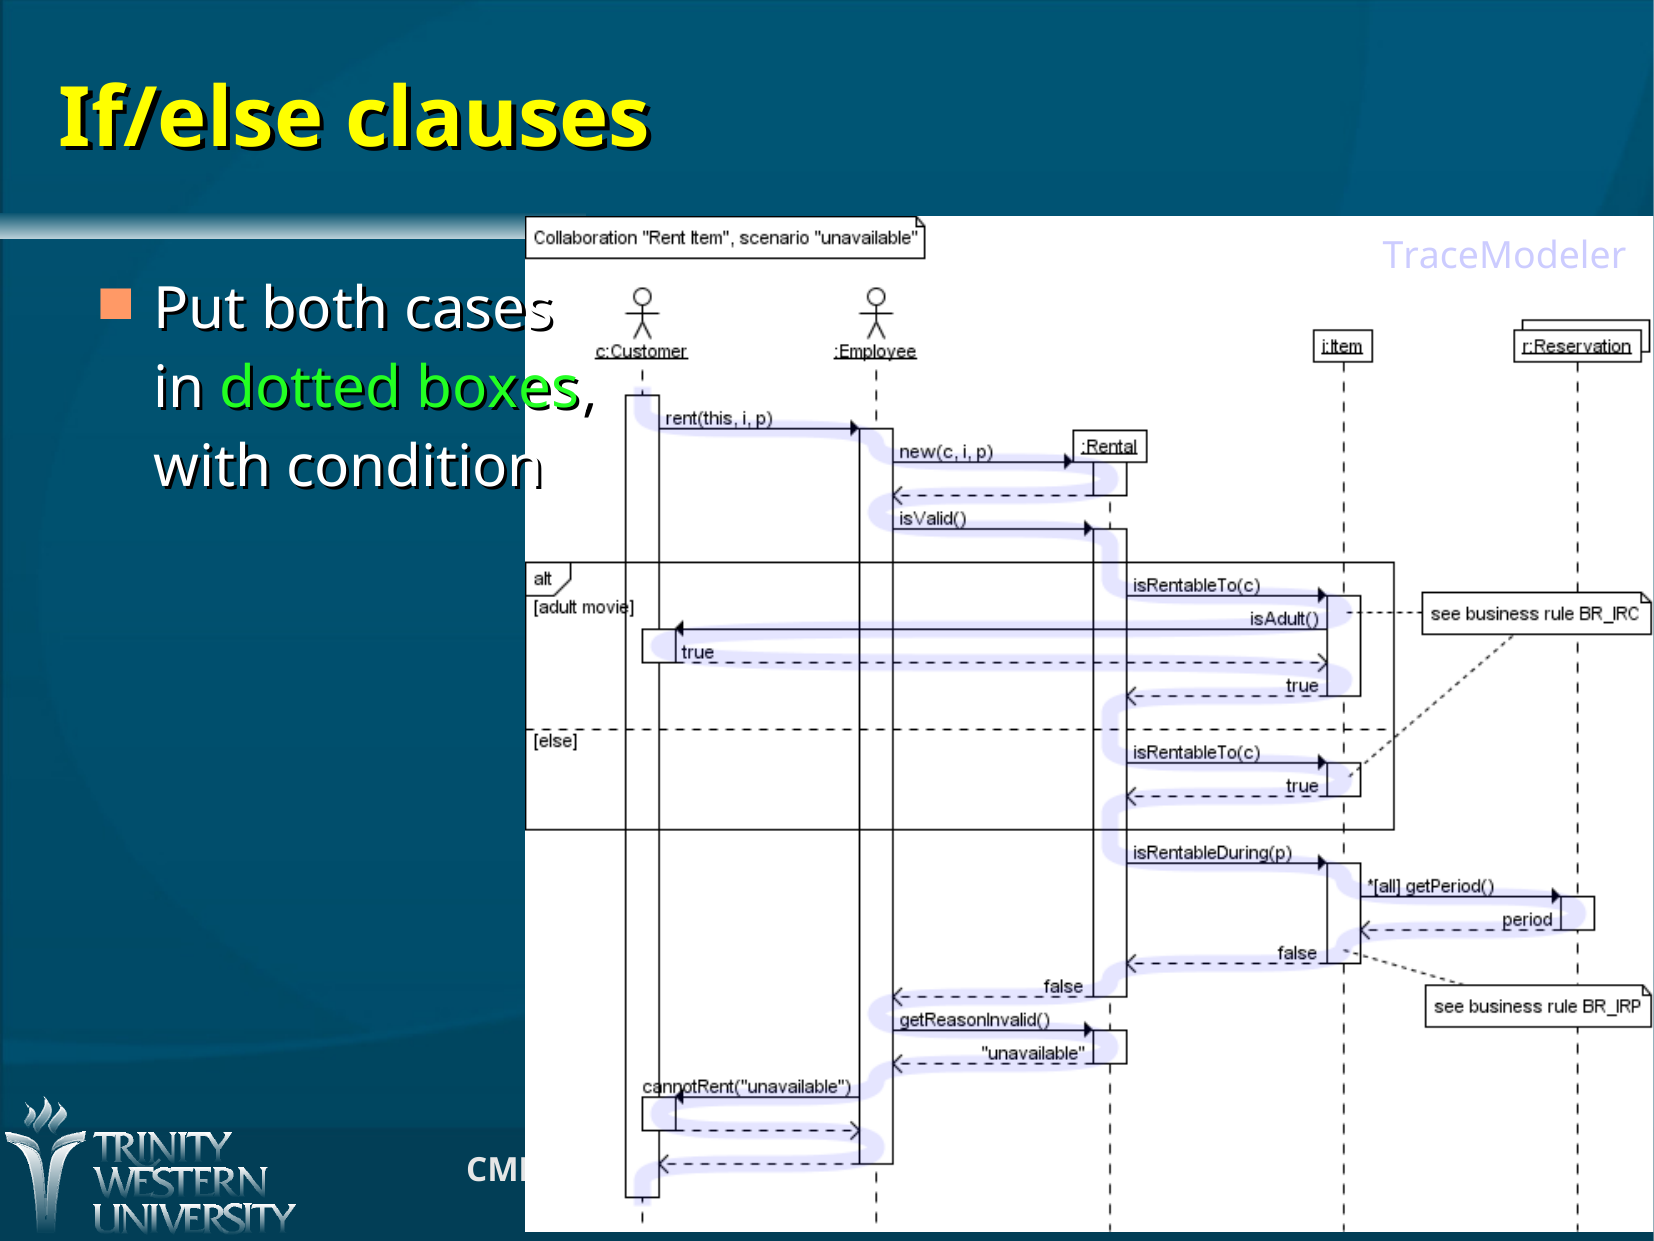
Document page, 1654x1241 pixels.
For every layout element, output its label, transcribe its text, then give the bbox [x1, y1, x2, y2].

picture [525, 216, 1654, 1231]
picture [38, 1227, 54, 1232]
title If/else clauses [59, 27, 1548, 201]
text_box TraceModeler [1367, 225, 1654, 284]
list Put both cases in dotted boxes, with condition [82, 266, 676, 526]
